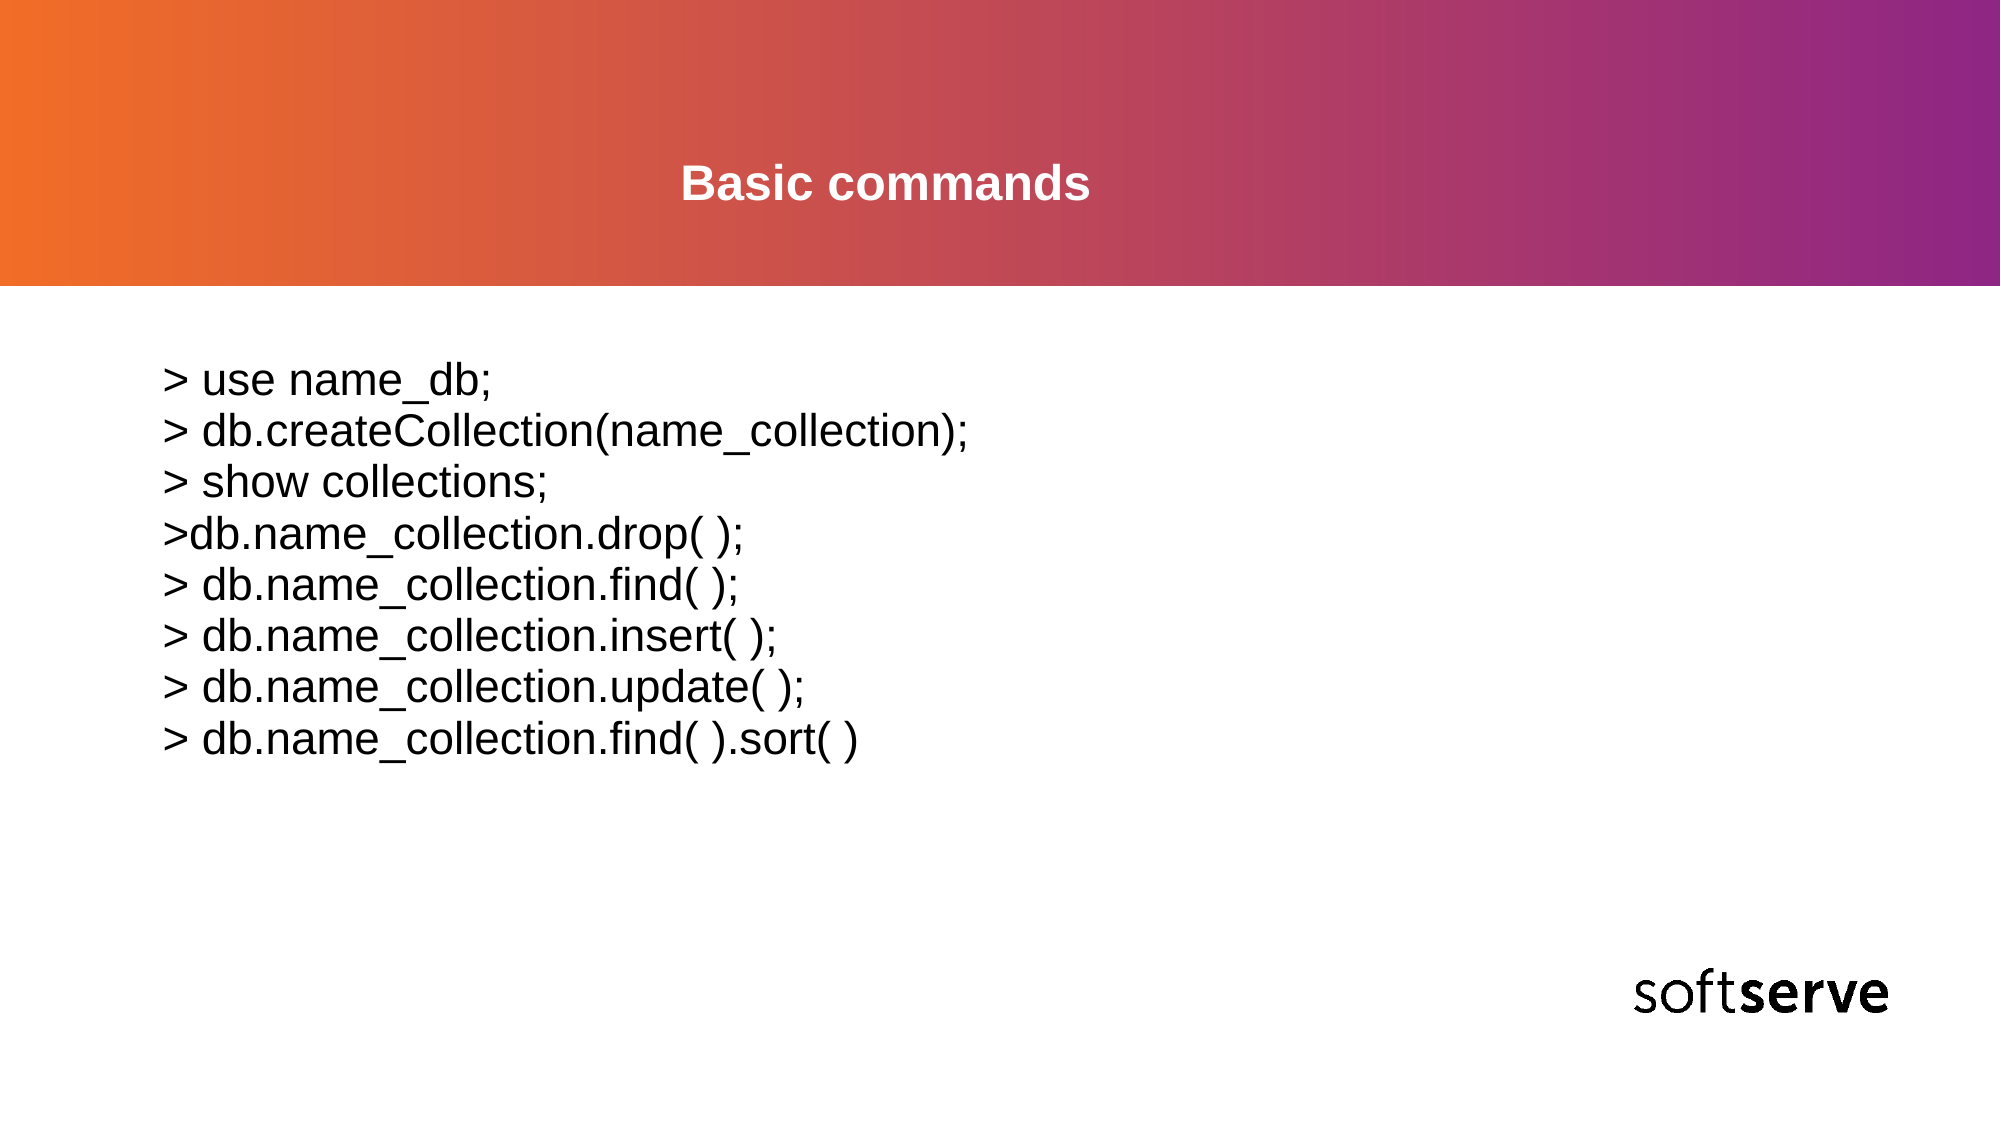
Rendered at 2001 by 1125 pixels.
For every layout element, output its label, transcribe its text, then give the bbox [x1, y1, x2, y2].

picture [1634, 968, 1888, 1013]
text_box Basic commands [501, 147, 1270, 219]
text_box > use name_db; > db.createCollection(name_collection); > show collections; >db.name_collection.drop( ); > db.name_collection.find( ); > db.name_collection.insert( ); > db.name_collection.update( ); > db.name_collection.find( ).sort( ) [147, 295, 2000, 772]
